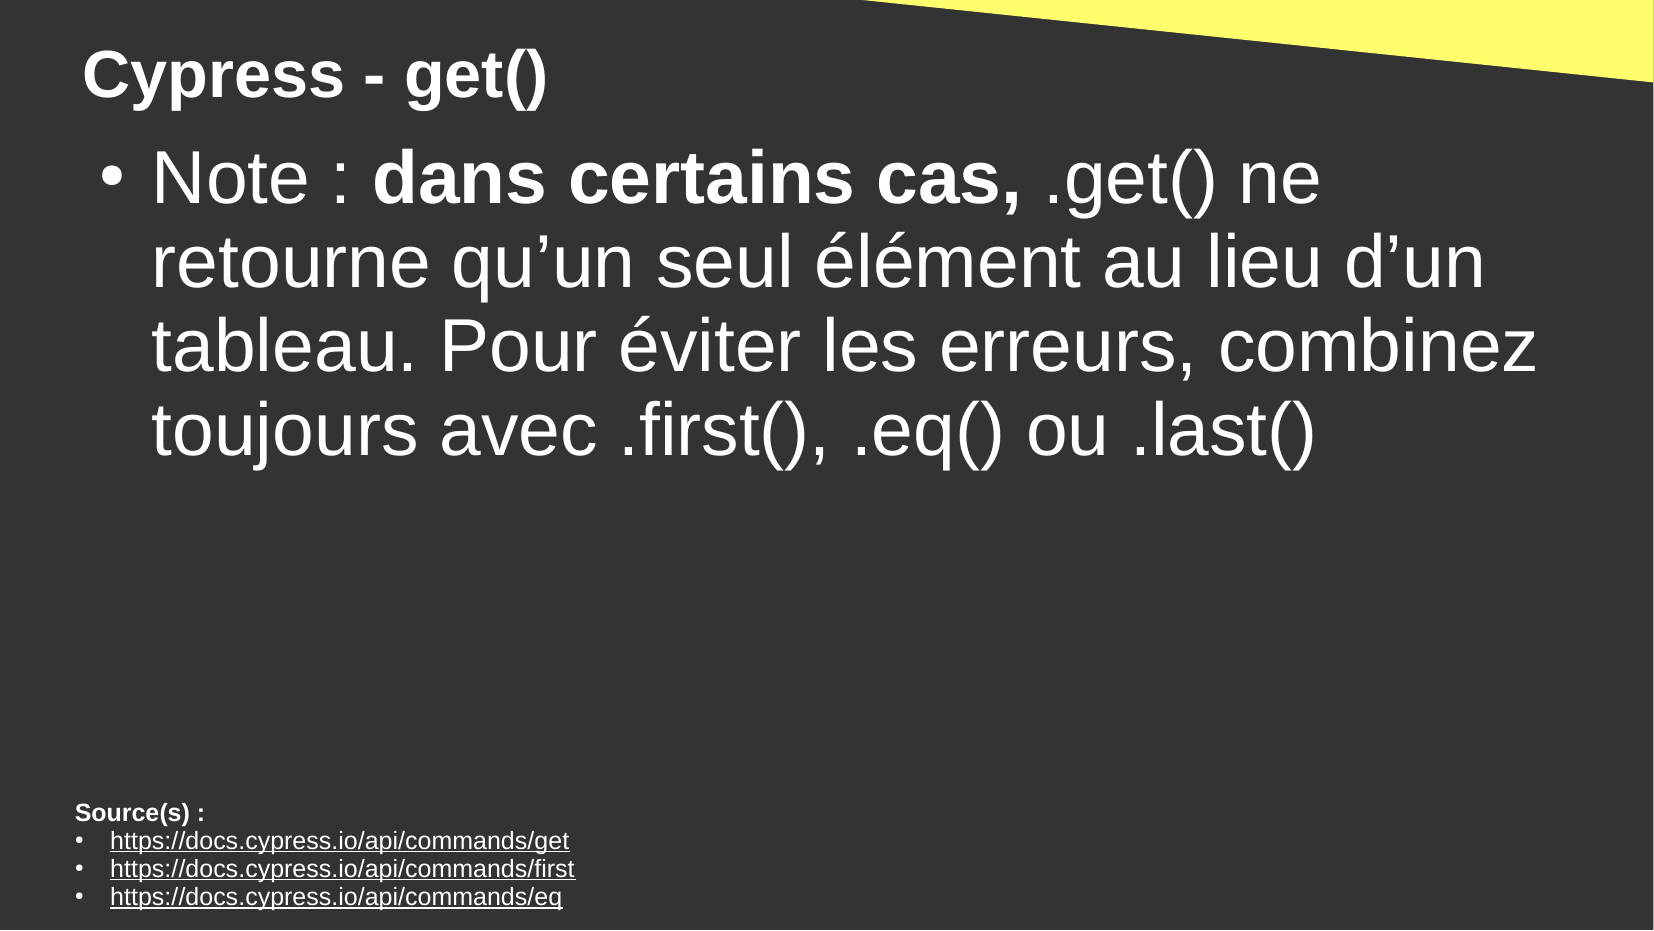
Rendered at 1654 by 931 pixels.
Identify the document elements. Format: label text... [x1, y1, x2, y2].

text_box Source(s) : https://docs.cypress.io/api/commands/get https://docs.cypress.io/api/commands/first https://docs.cypress.io/api/commands/eq [60, 791, 1546, 919]
title Cypress - get() [82, 37, 799, 114]
list Note : dans certains cas, .get() ne retourne qu’un seul élément au lieu d’un tableau. Pour éviter les erreurs, combinez toujours avec .first(), .eq() ou .last() [80, 135, 1619, 709]
text_box [862, 0, 1654, 83]
